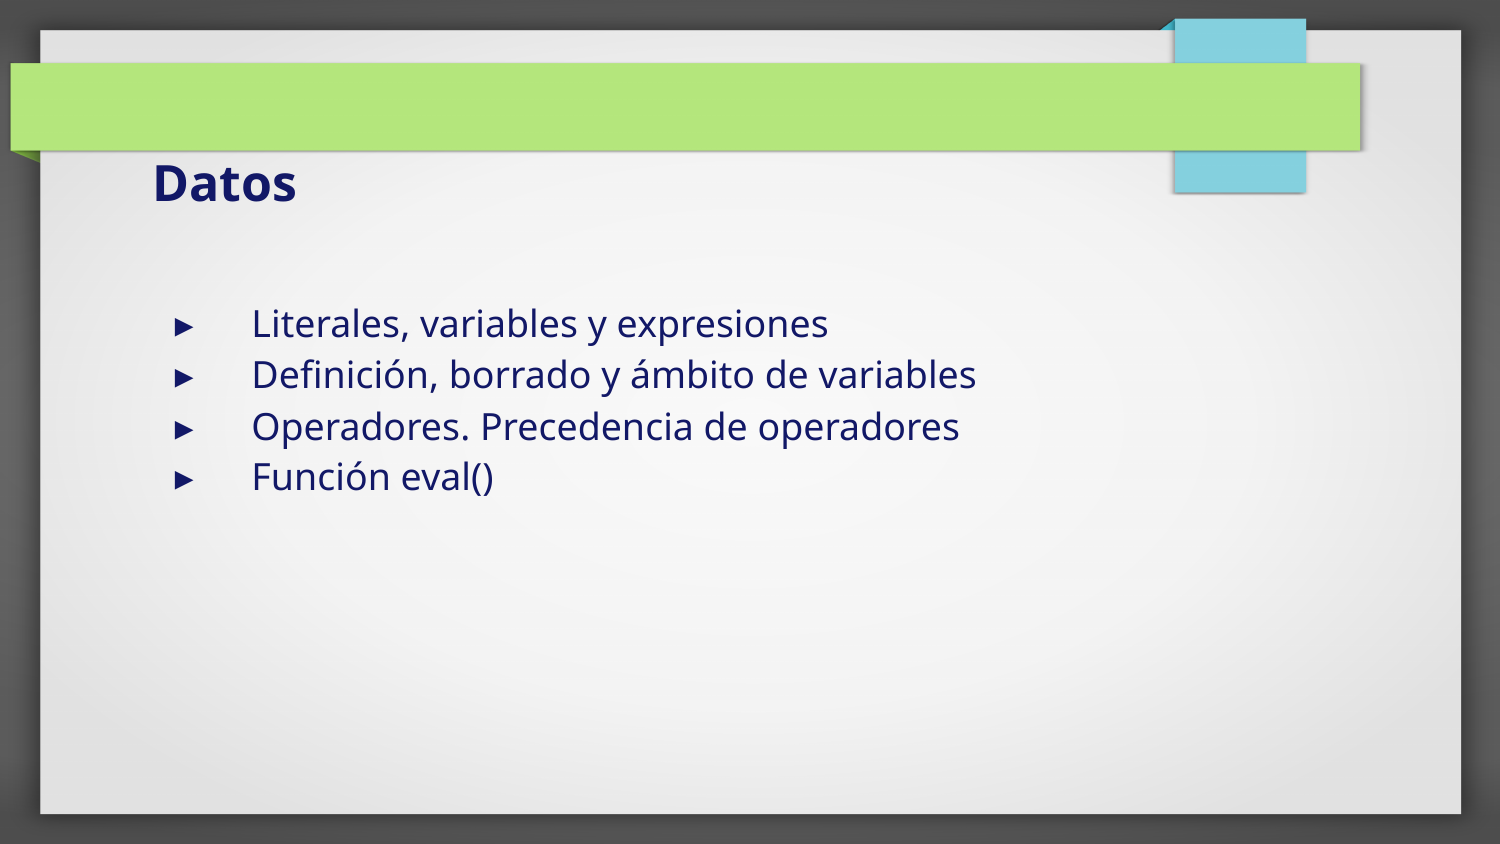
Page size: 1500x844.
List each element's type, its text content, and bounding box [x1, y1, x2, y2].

picture [0, 0, 1500, 844]
list Literales, variables y expresiones Definición, borrado y ámbito de variables Operadores. Precedencia de operadores Función eval() [137, 246, 1099, 587]
title Datos [137, 146, 1011, 227]
